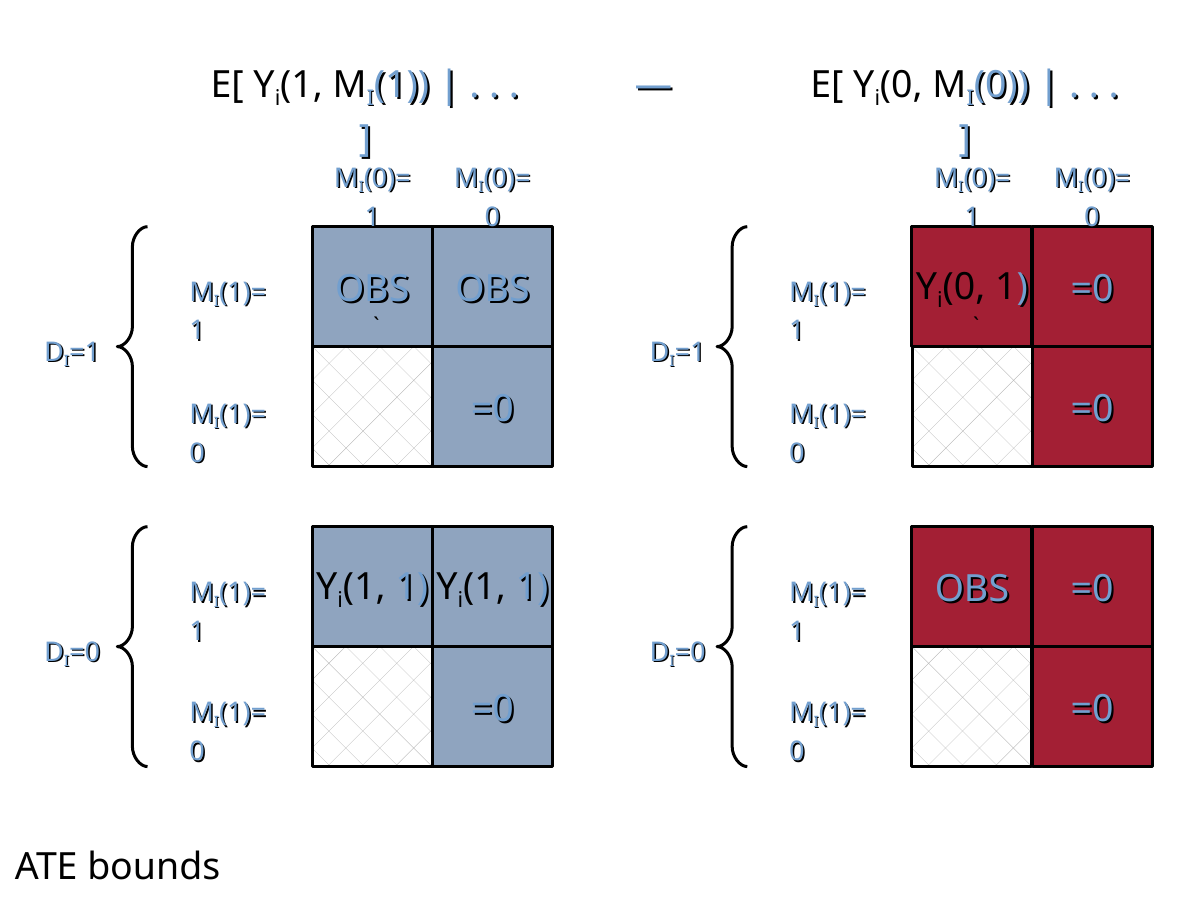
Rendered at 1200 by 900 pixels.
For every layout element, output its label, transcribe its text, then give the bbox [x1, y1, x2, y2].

text_box Di=1 [724, 325, 738, 438]
text_box =0 [432, 346, 553, 467]
text_box E[ Yi(1, Mi(1)) | . . . ] [192, 50, 538, 168]
text_box ATE bounds [0, 832, 586, 891]
text_box Mi(0)=1 [312, 168, 432, 313]
text_box =0 [432, 646, 553, 767]
text_box Yi(1, 1) [432, 526, 553, 646]
text_box =0 [1032, 226, 1153, 346]
text_box obs [911, 526, 1032, 646]
text_box [912, 346, 1032, 467]
text_box Di=1 [617, 325, 730, 438]
text_box Di=0 [124, 636, 133, 657]
text_box Yi(0, 1) [911, 226, 1032, 347]
text_box Mi(1)=1 [174, 565, 295, 685]
text_box Mi(1)=1 [774, 565, 895, 685]
text_box E[ Yi(0, Mi(0)) | . . . ] [792, 50, 1138, 168]
text_box [312, 346, 432, 467]
text_box Mi(1)=0 [174, 387, 295, 549]
text_box Di=0 [12, 625, 130, 738]
text_box Mi(0)=1 [912, 168, 1032, 313]
text_box Mi(1)=1 [174, 265, 295, 387]
text_box =0 [1032, 346, 1153, 467]
text_box Mi(1)=1 [774, 265, 895, 387]
text_box Di=1 [12, 325, 130, 438]
text_box Di=0 [724, 625, 738, 738]
text_box Mi(1)=0 [174, 685, 295, 832]
text_box Di=1 [124, 336, 133, 357]
text_box Mi(1)=0 [774, 387, 895, 549]
text_box [911, 646, 1032, 767]
text_box Mi(0)=0 [432, 151, 553, 313]
text_box — [614, 50, 692, 113]
text_box [312, 646, 432, 767]
text_box Mi(0)=0 [1032, 151, 1152, 313]
text_box Di=0 [617, 625, 730, 738]
text_box obs [432, 313, 553, 346]
text_box Mi(1)=0 [774, 685, 895, 848]
text_box =0 [1032, 646, 1153, 767]
text_box =0 [1032, 526, 1153, 646]
text_box Yi(1, 1) [312, 526, 432, 646]
text_box obs [312, 313, 432, 346]
